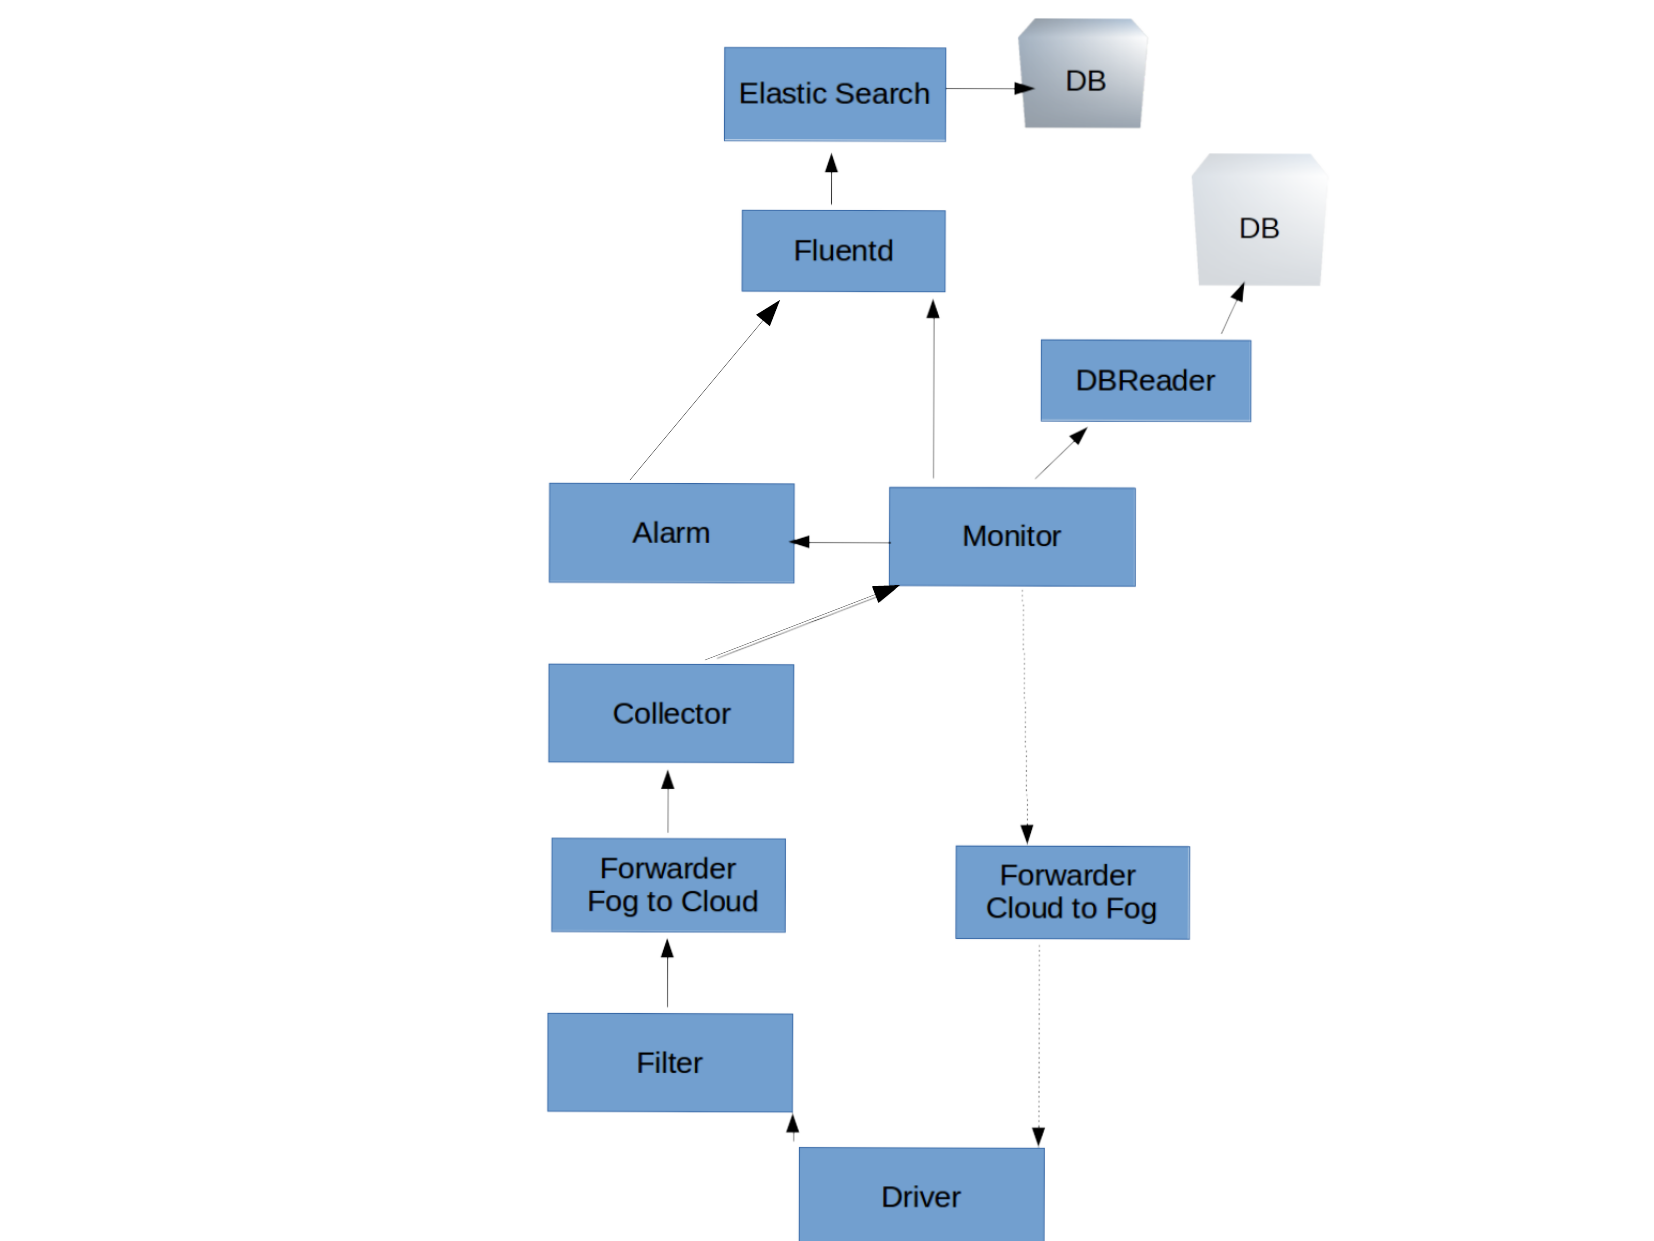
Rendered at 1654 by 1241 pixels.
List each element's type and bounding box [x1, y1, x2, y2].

picture [450, 0, 1351, 1241]
